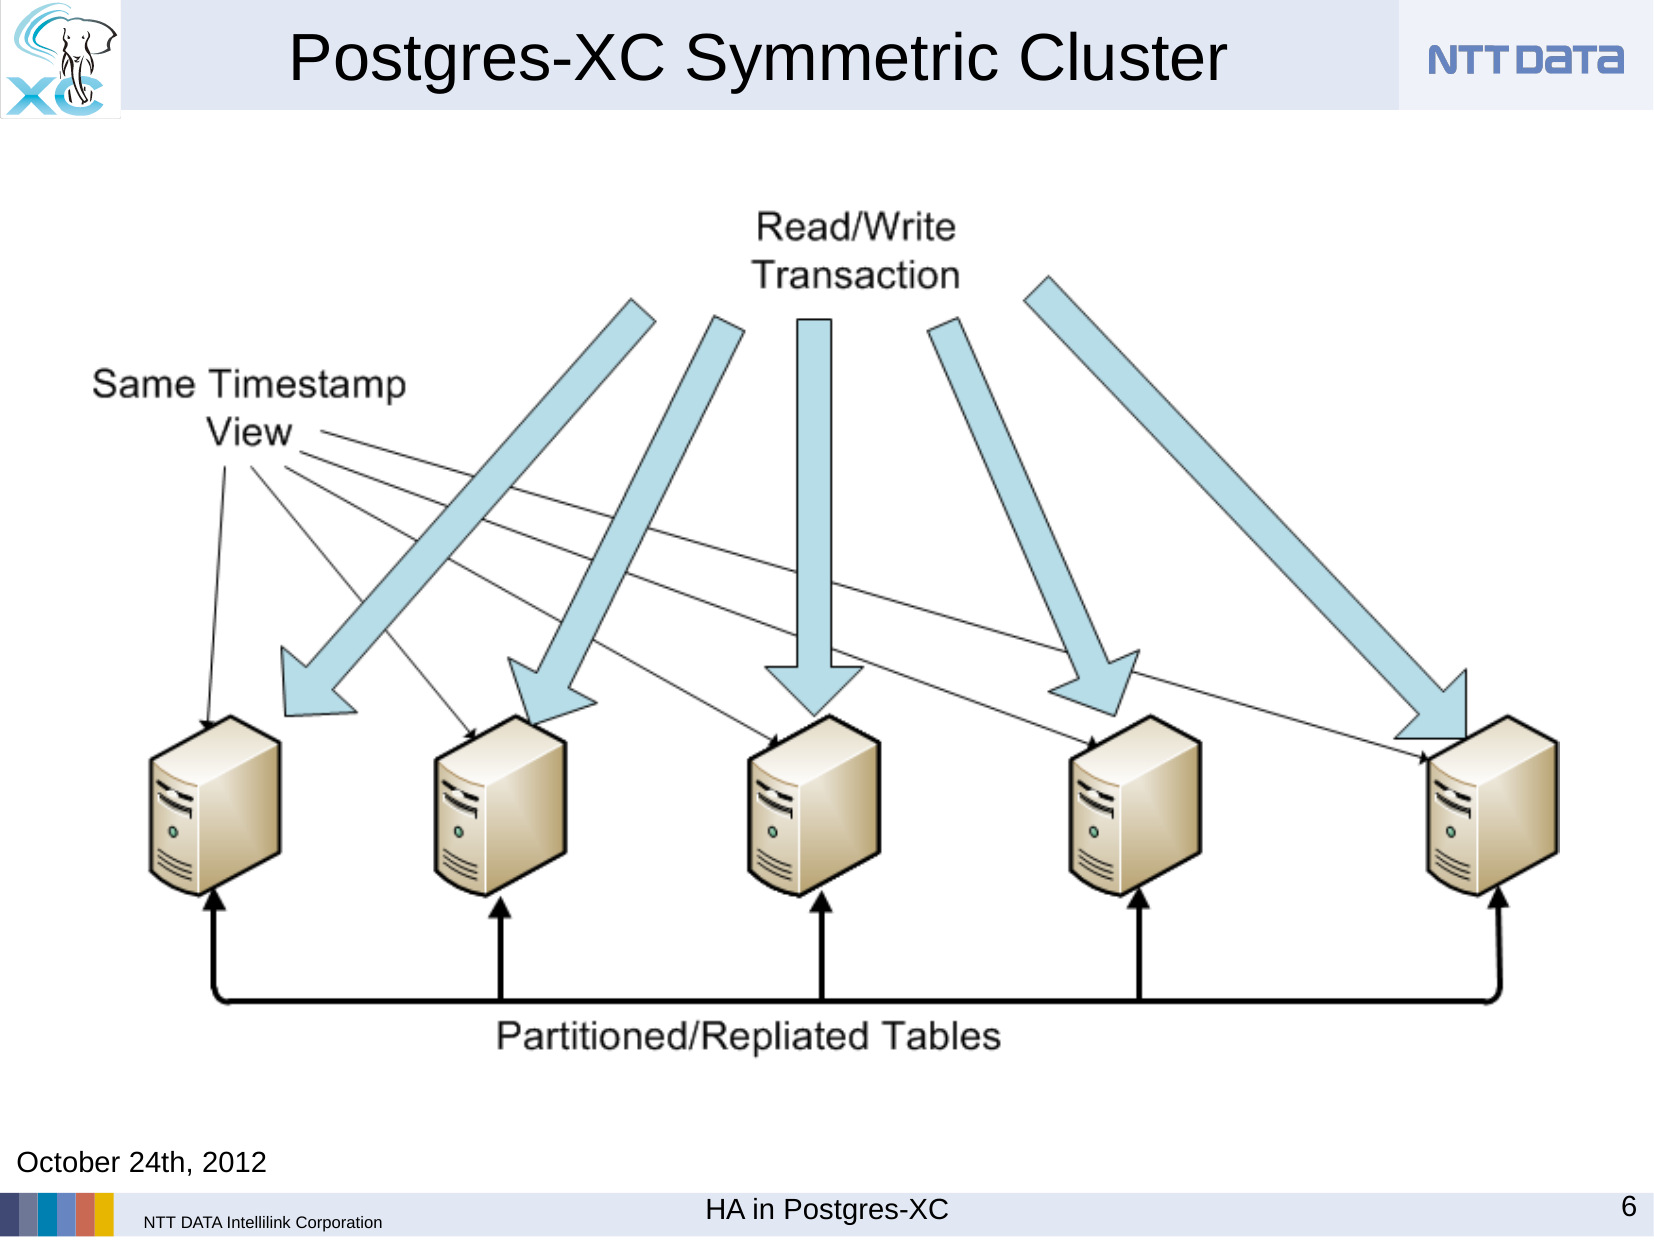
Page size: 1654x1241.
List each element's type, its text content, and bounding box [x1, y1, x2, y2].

picture [92, 198, 1560, 1063]
picture [1429, 45, 1624, 74]
title Postgres-XC Symmetric Cluster [120, 3, 1399, 110]
picture [0, 0, 121, 119]
